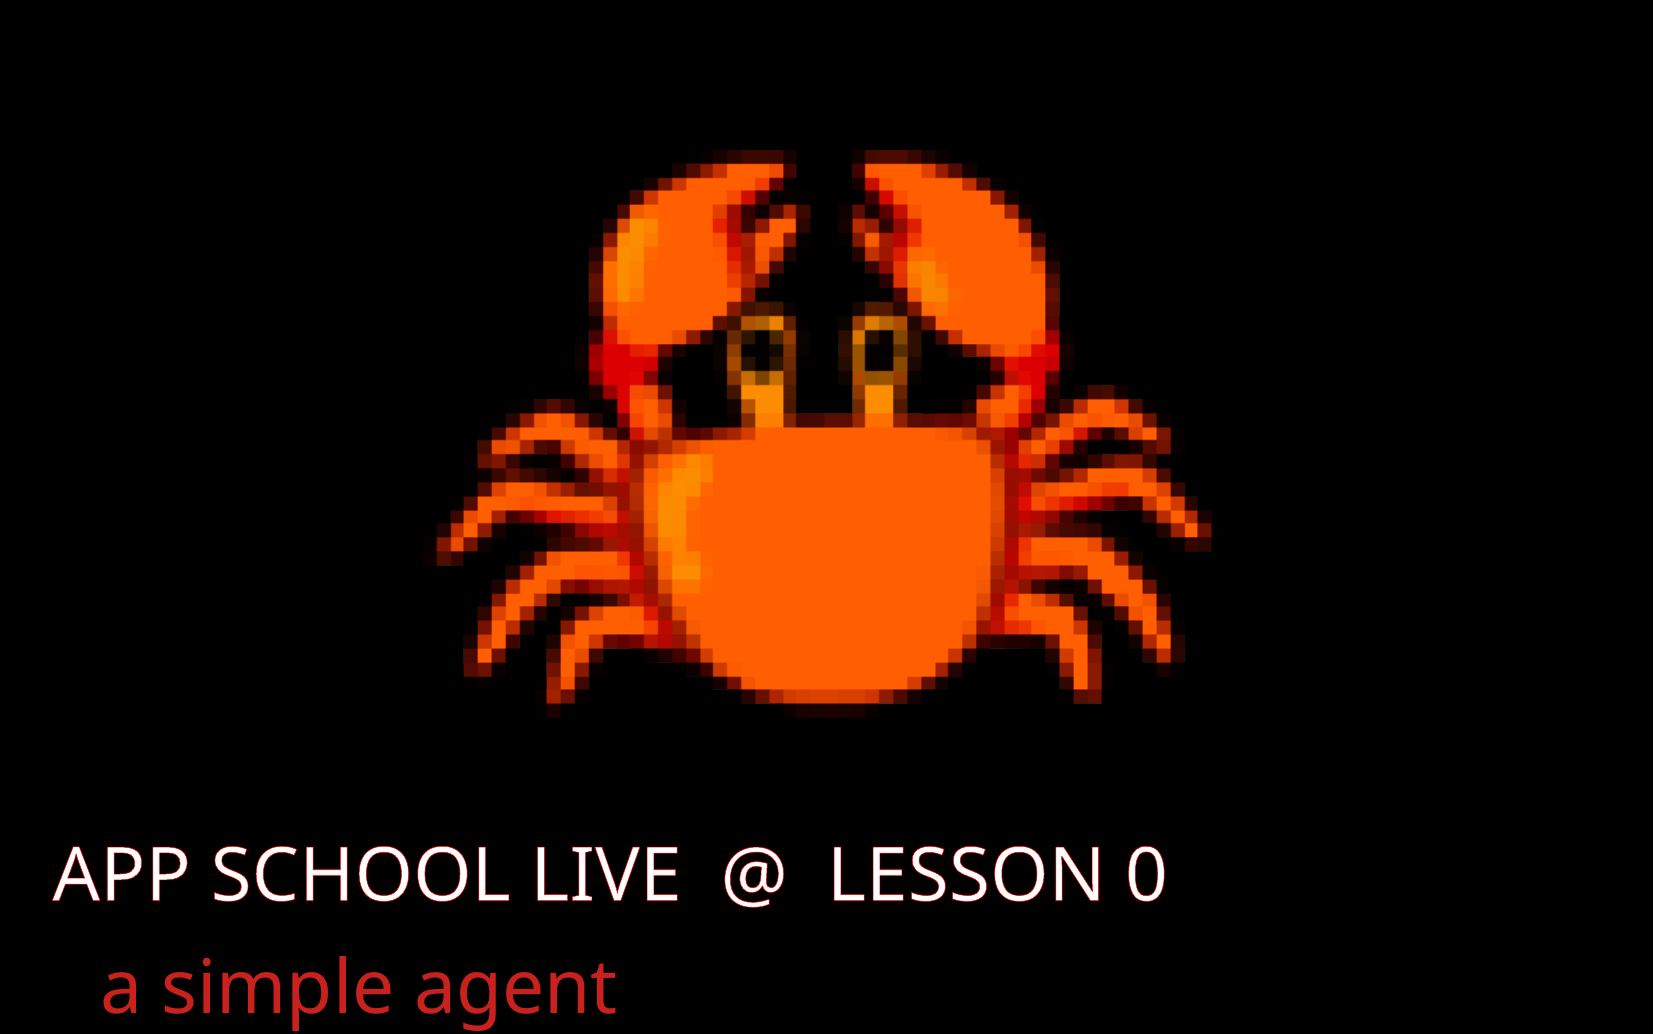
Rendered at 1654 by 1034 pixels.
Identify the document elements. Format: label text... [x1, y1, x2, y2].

text_box APP SCHOOL LIVE @ LESSON 0 [37, 812, 1613, 903]
picture [423, 150, 1226, 718]
text_box Aa simple agent [37, 926, 1555, 1017]
